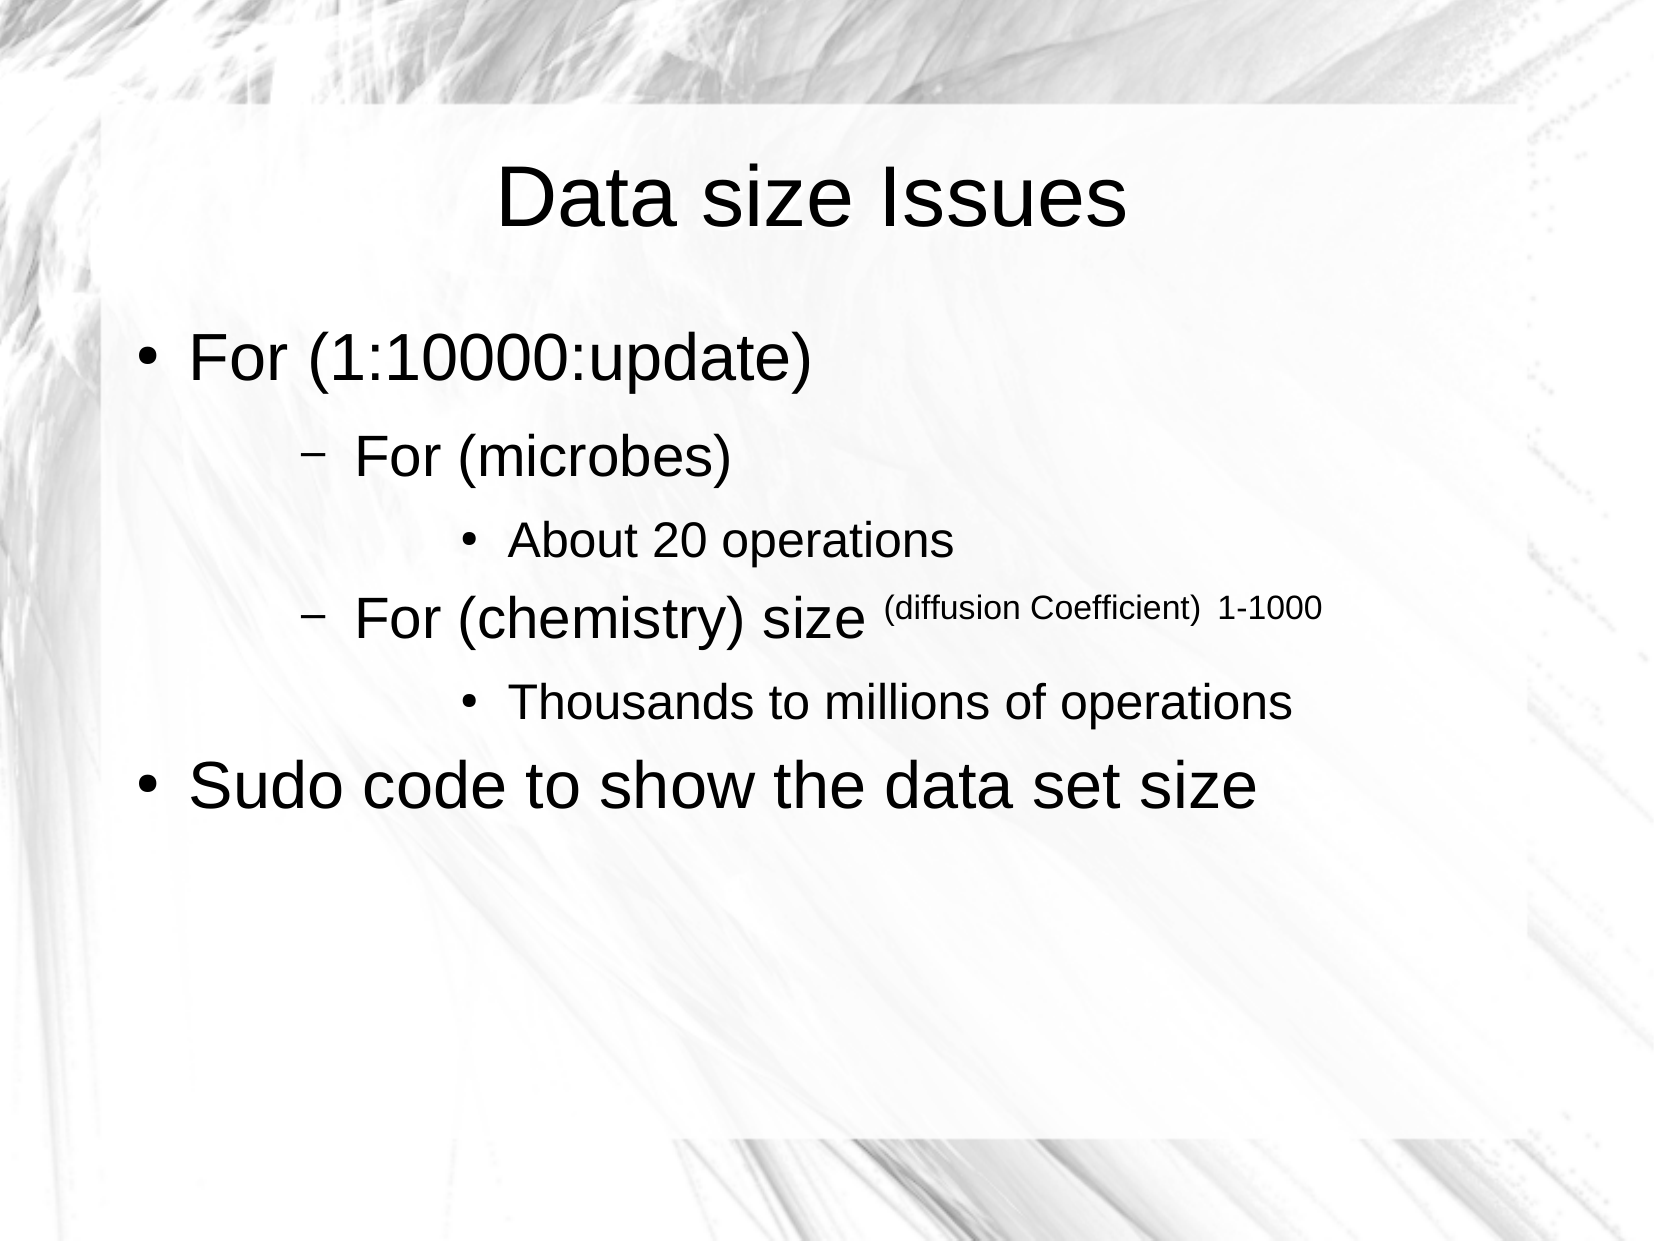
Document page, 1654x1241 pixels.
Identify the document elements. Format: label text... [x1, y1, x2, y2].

list For (1:10000:update) For (microbes) About 20 operations For (chemistry) size (diffusion Coefficient) 1-1000 Thousands to millions of operations Sudo code to show the data set size [118, 319, 1571, 1024]
picture [0, 0, 1654, 1241]
title Data size Issues [118, 112, 1506, 281]
